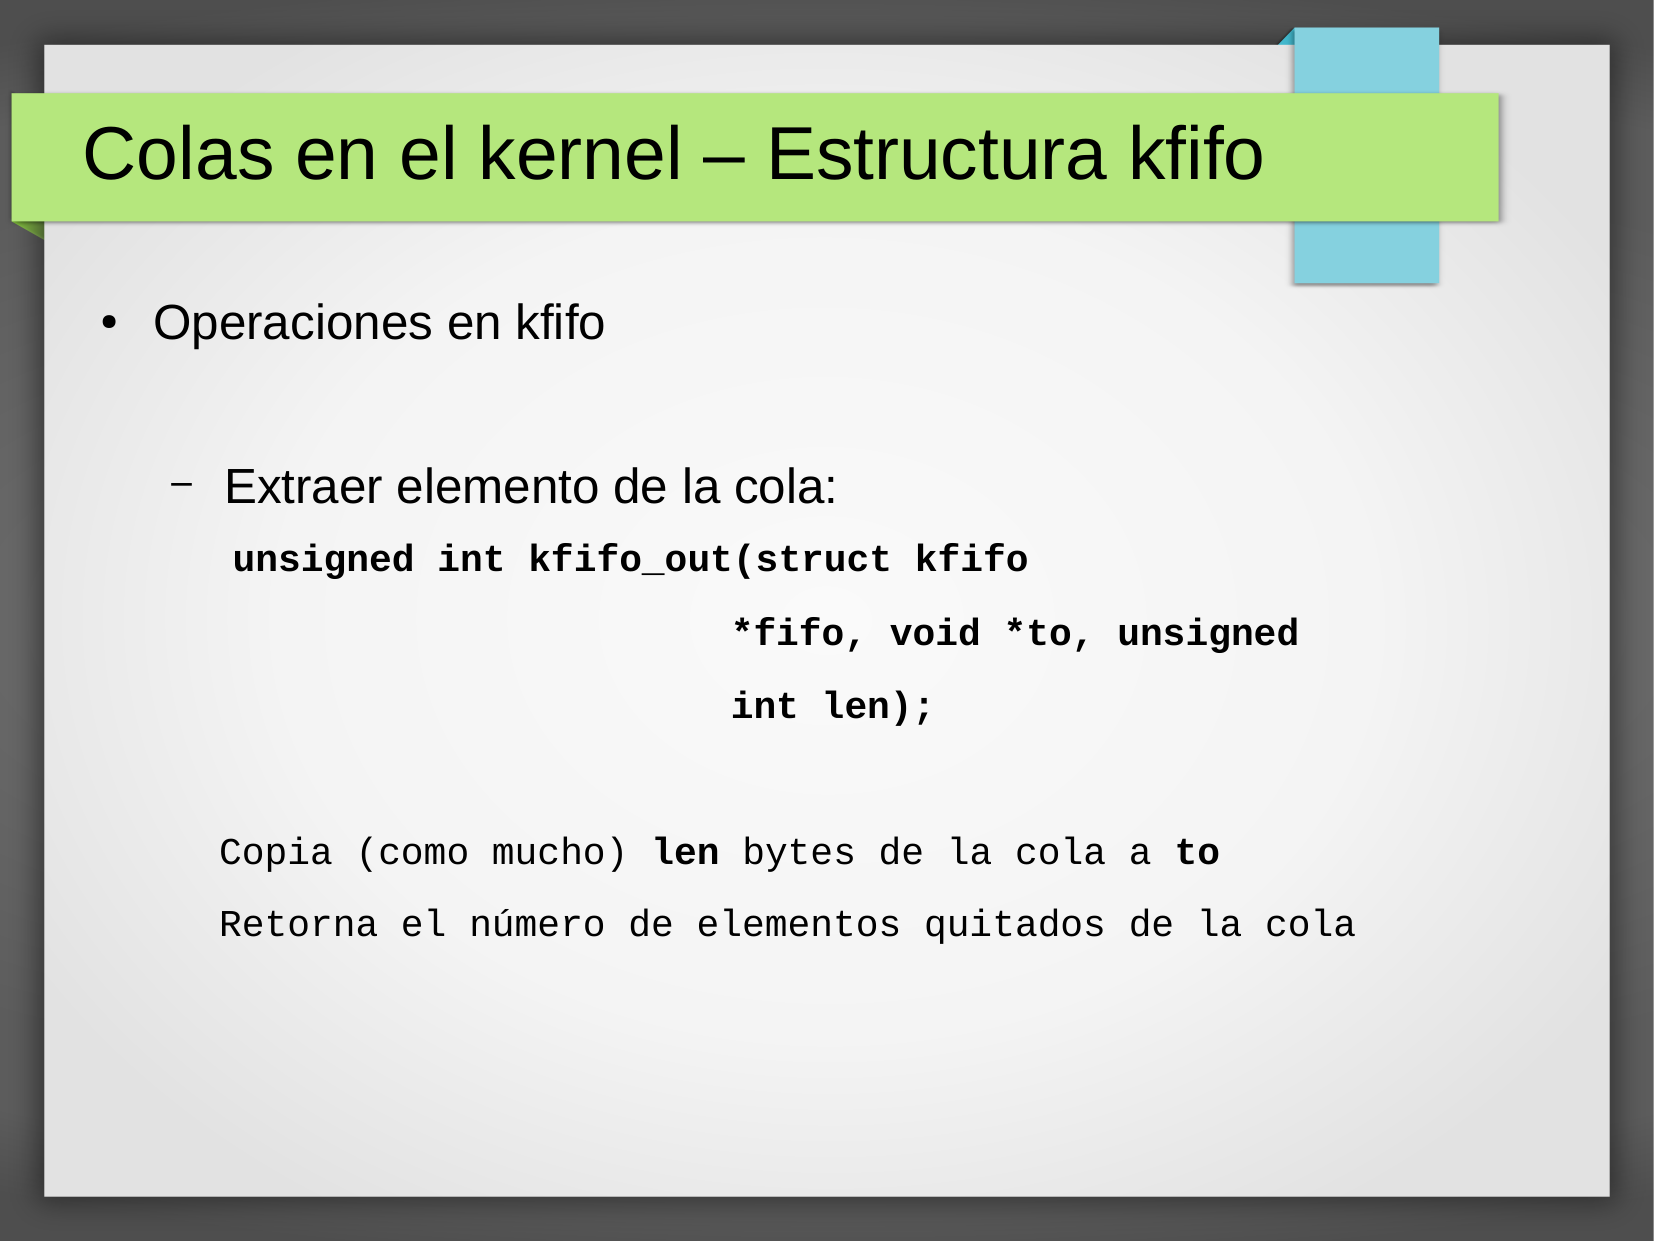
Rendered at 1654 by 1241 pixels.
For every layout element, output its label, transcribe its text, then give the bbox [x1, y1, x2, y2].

title Colas en el kernel – Estructura kfifo [82, 69, 1465, 238]
list Operaciones en kfifo Extraer elemento de la cola: unsigned int kfifo_out(struct kfifo *fifo, void *to, unsigned int len); Copia (como mucho) len bytes de la cola a to Retorna el número de elementos quitados de la cola [82, 295, 1571, 1015]
picture [0, 0, 1654, 1241]
